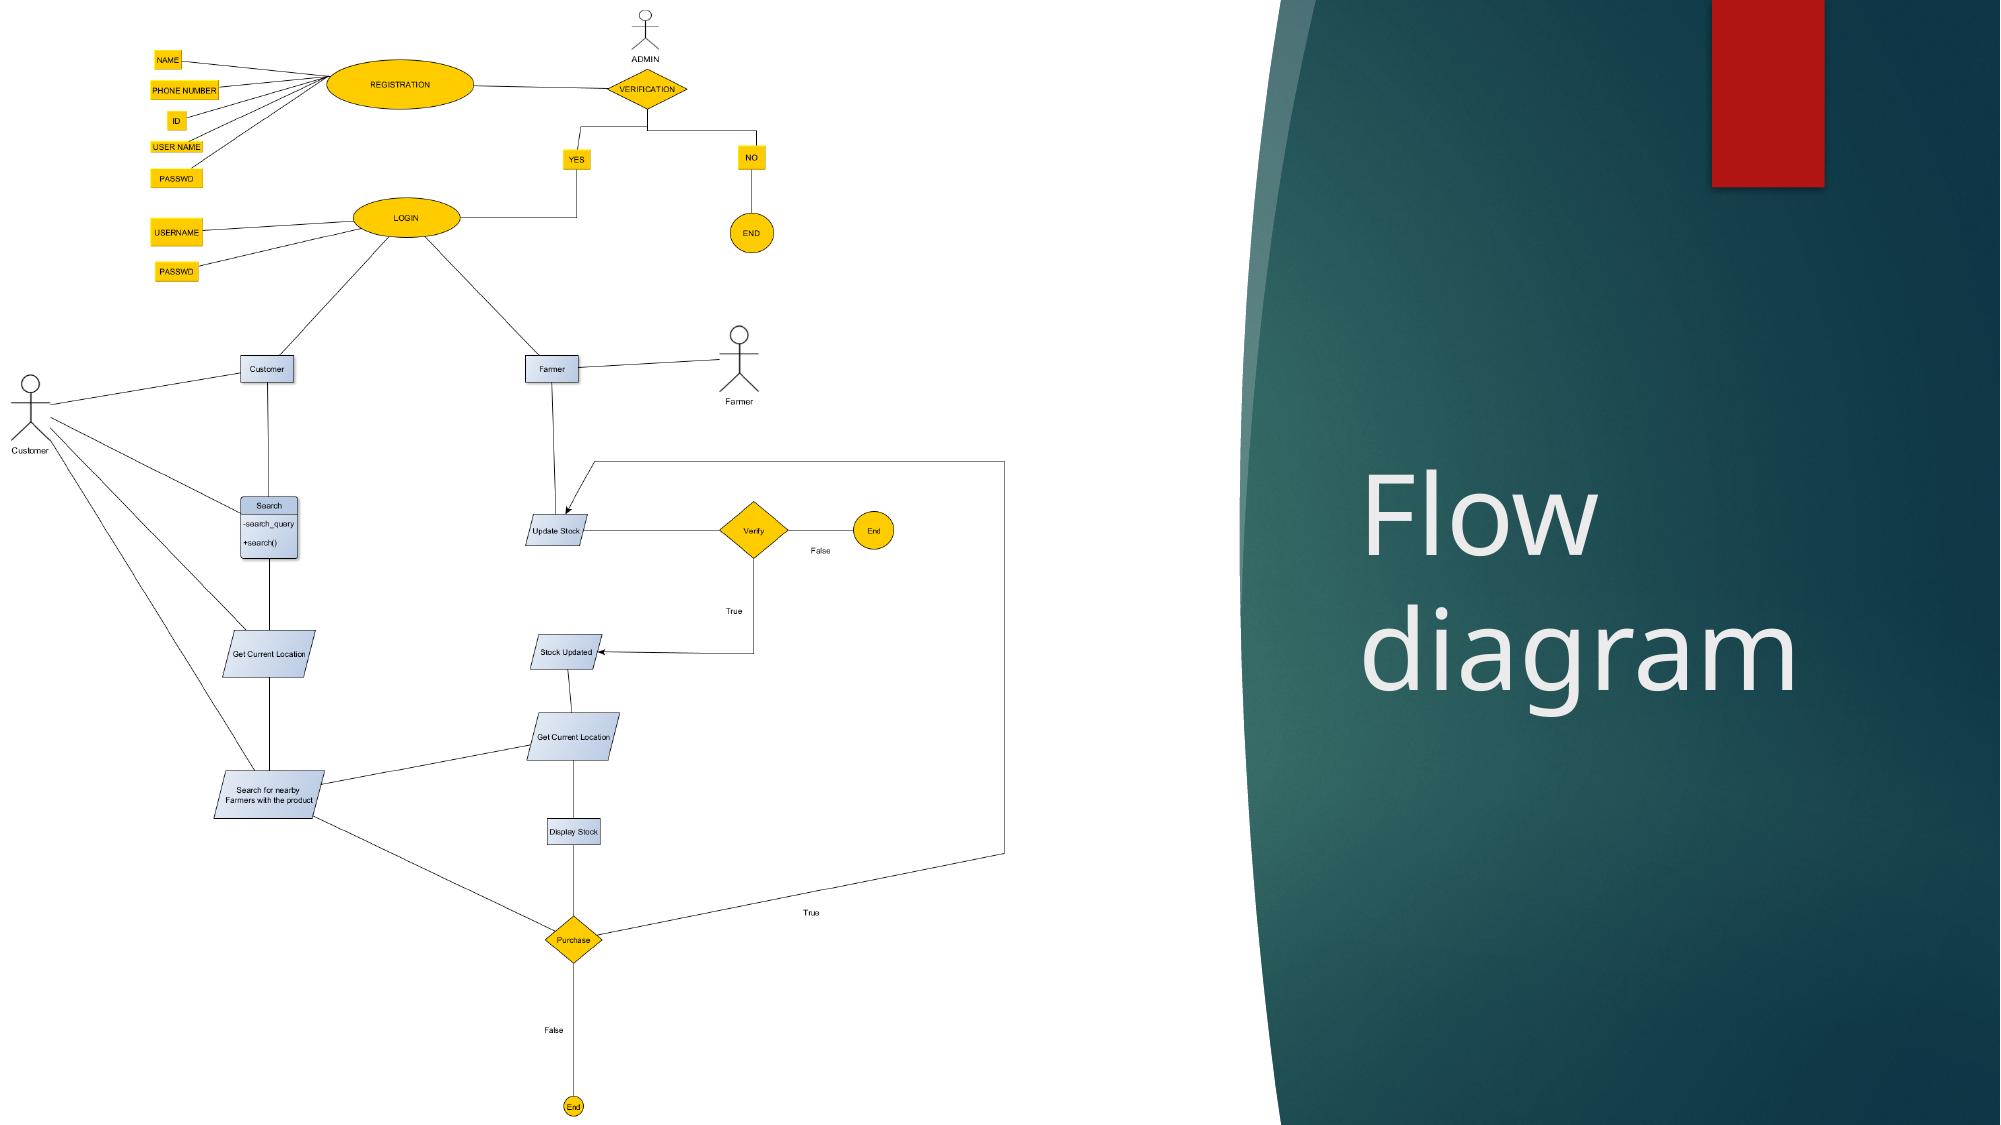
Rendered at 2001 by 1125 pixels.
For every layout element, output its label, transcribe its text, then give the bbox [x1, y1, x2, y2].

picture [0, 0, 1014, 1125]
text_box [1014, 0, 2000, 1125]
title Flow diagram [1343, 217, 1894, 721]
